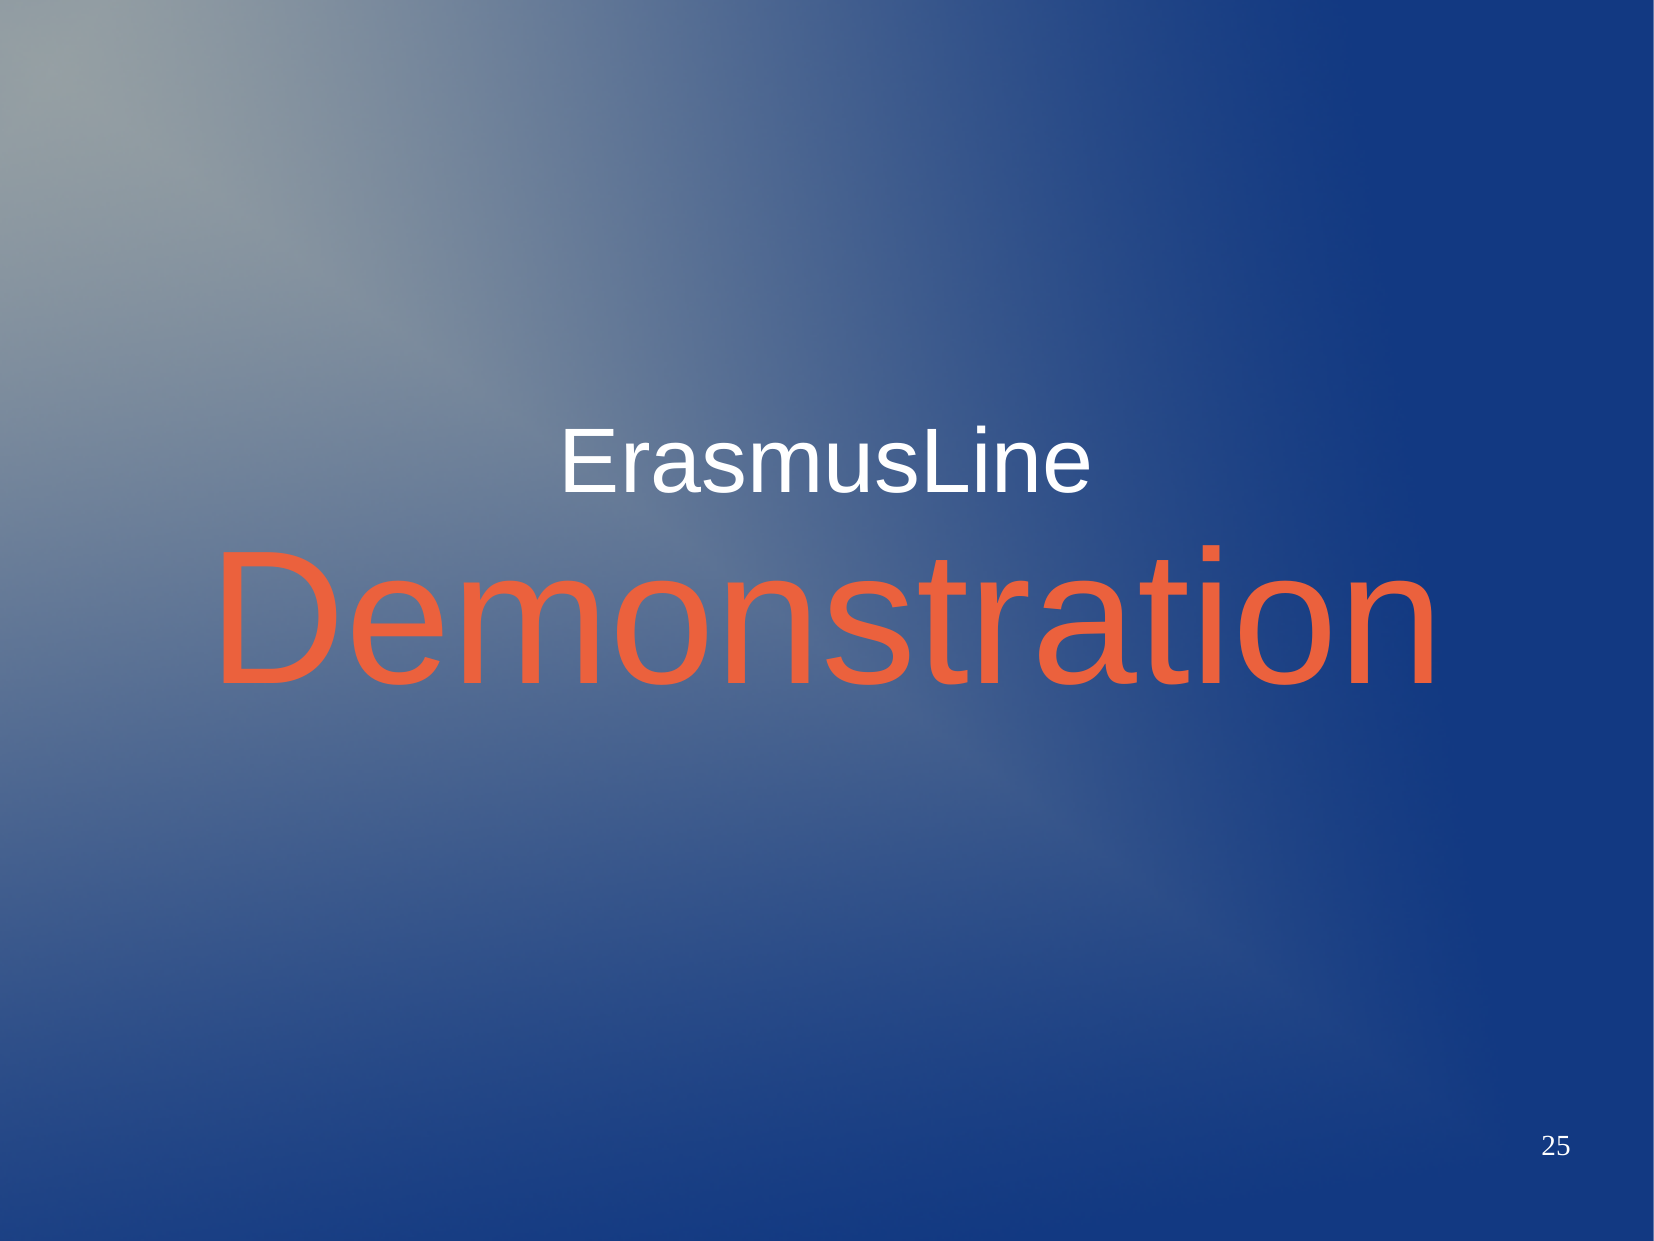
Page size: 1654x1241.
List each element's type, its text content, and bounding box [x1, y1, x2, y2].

picture [0, 0, 1654, 1241]
title ErasmusLine Demonstration [82, 409, 1571, 725]
